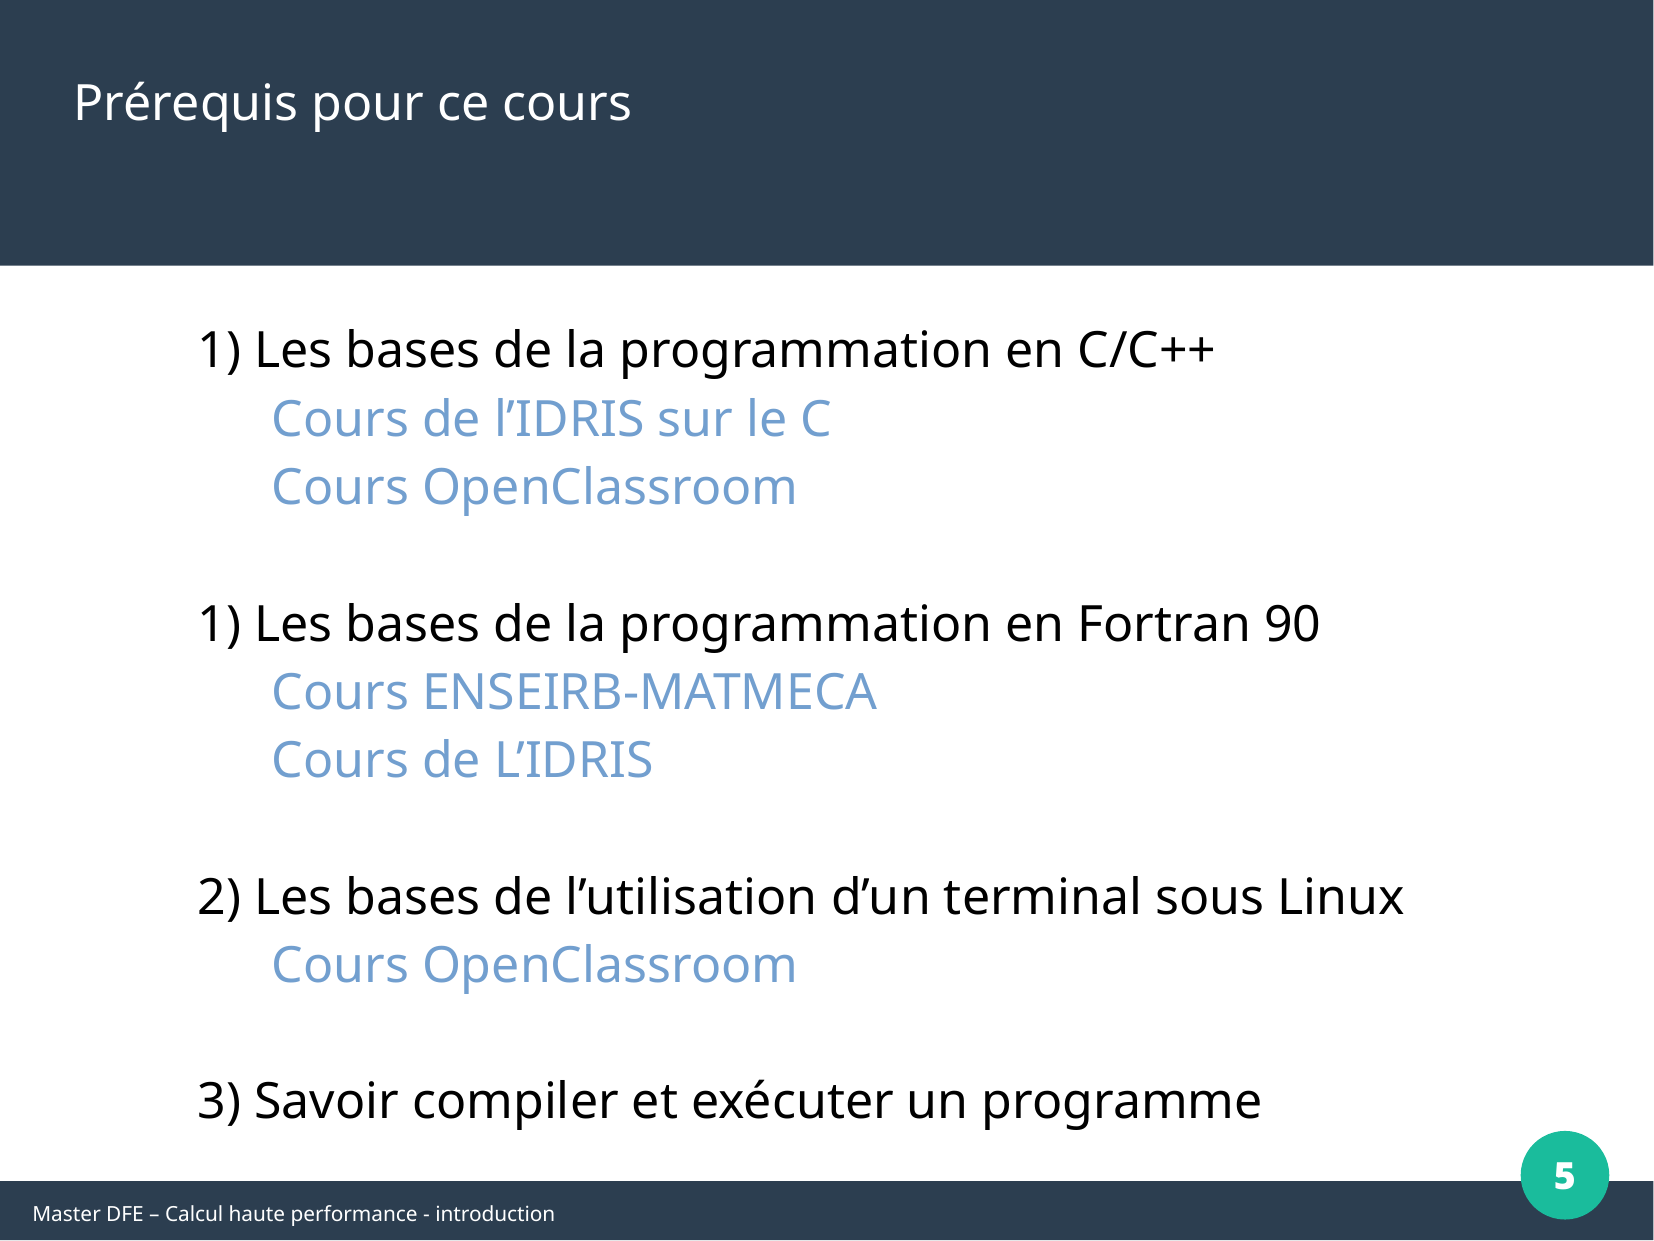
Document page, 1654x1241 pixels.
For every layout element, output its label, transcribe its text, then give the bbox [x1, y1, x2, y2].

text_box 1) Les bases de la programmation en C/C++ Cours de l’IDRIS sur le C Cours OpenClassroom 1) Les bases de la programmation en Fortran 90 Cours ENSEIRB-MATMECA Cours de L’IDRIS 2) Les bases de l’utilisation d’un terminal sous Linux Cours OpenClassroom 3) Savoir compiler et exécuter un programme [183, 307, 1506, 1132]
text_box Prérequis pour ce cours [59, 59, 1477, 142]
text_box Master DFE – Calcul haute performance - introduction [17, 1191, 1436, 1235]
